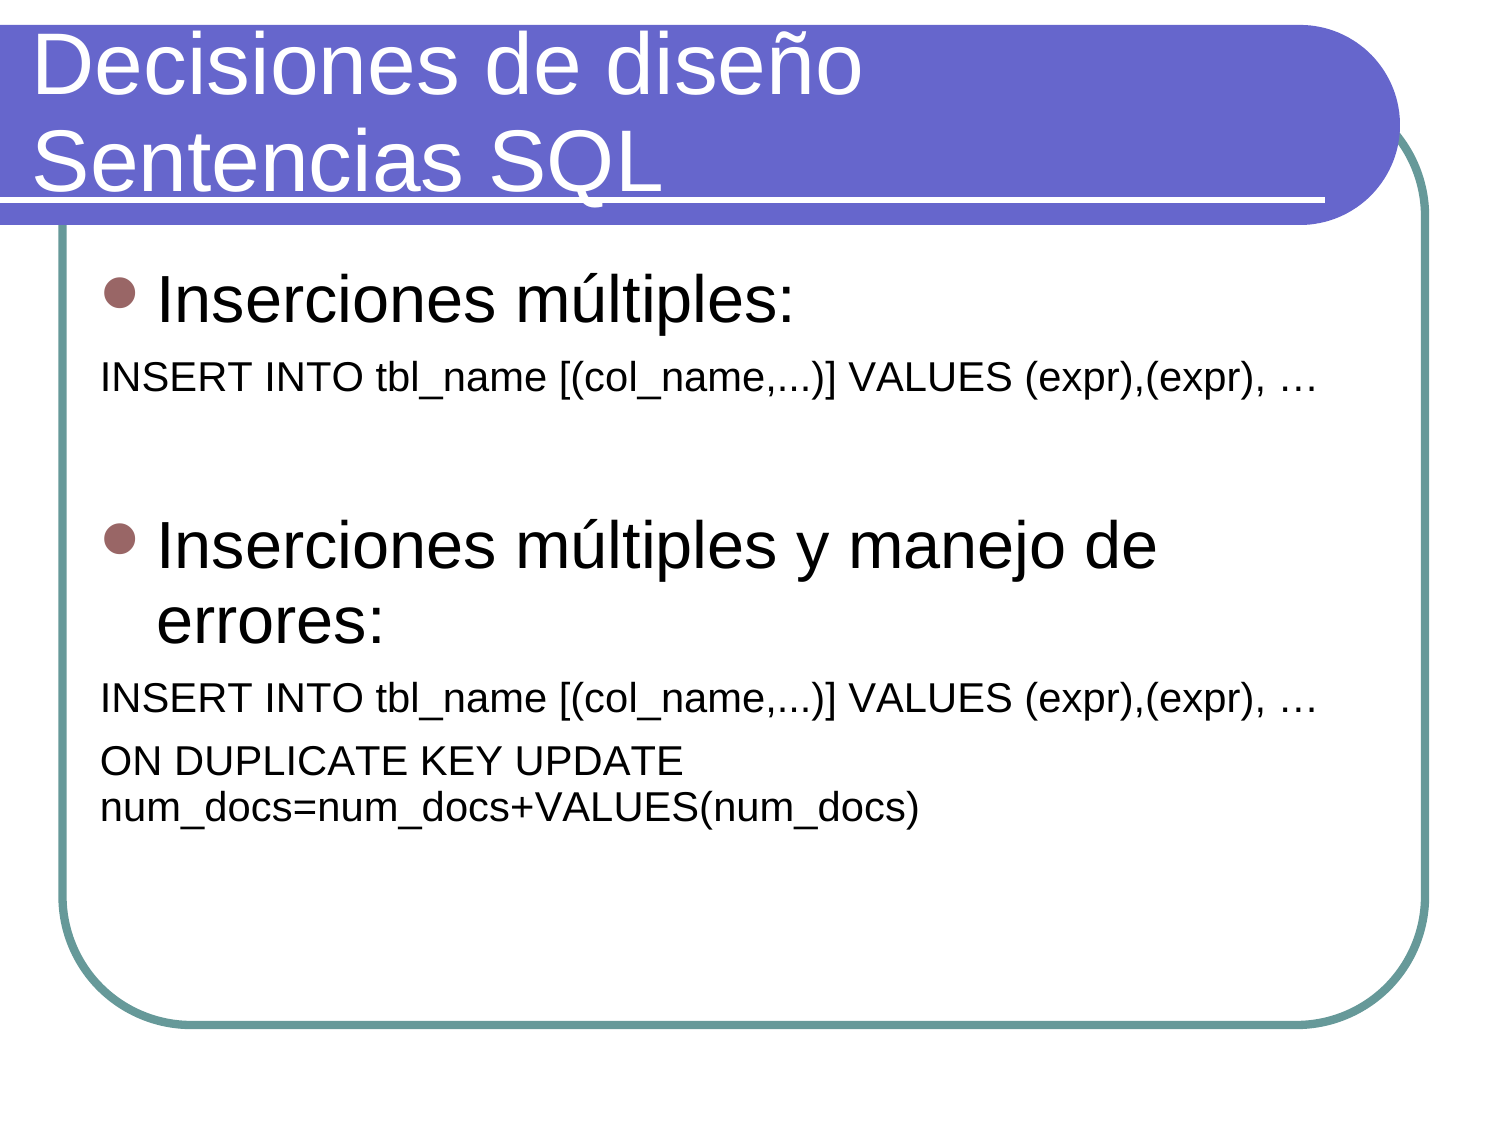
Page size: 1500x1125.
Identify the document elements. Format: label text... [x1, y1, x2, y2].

title Decisiones de diseño Sentencias SQL [31, 7, 1347, 218]
list Inserciones múltiples: INSERT INTO tbl_name [(col_name,...)] VALUES (expr),(expr), … Inserciones múltiples y manejo de errores: INSERT INTO tbl_name [(col_name,...)] VALUES (expr),(expr), … ON DUPLICATE KEY UPDATE num_docs=num_docs+VALUES(num_docs) [99, 262, 1401, 991]
